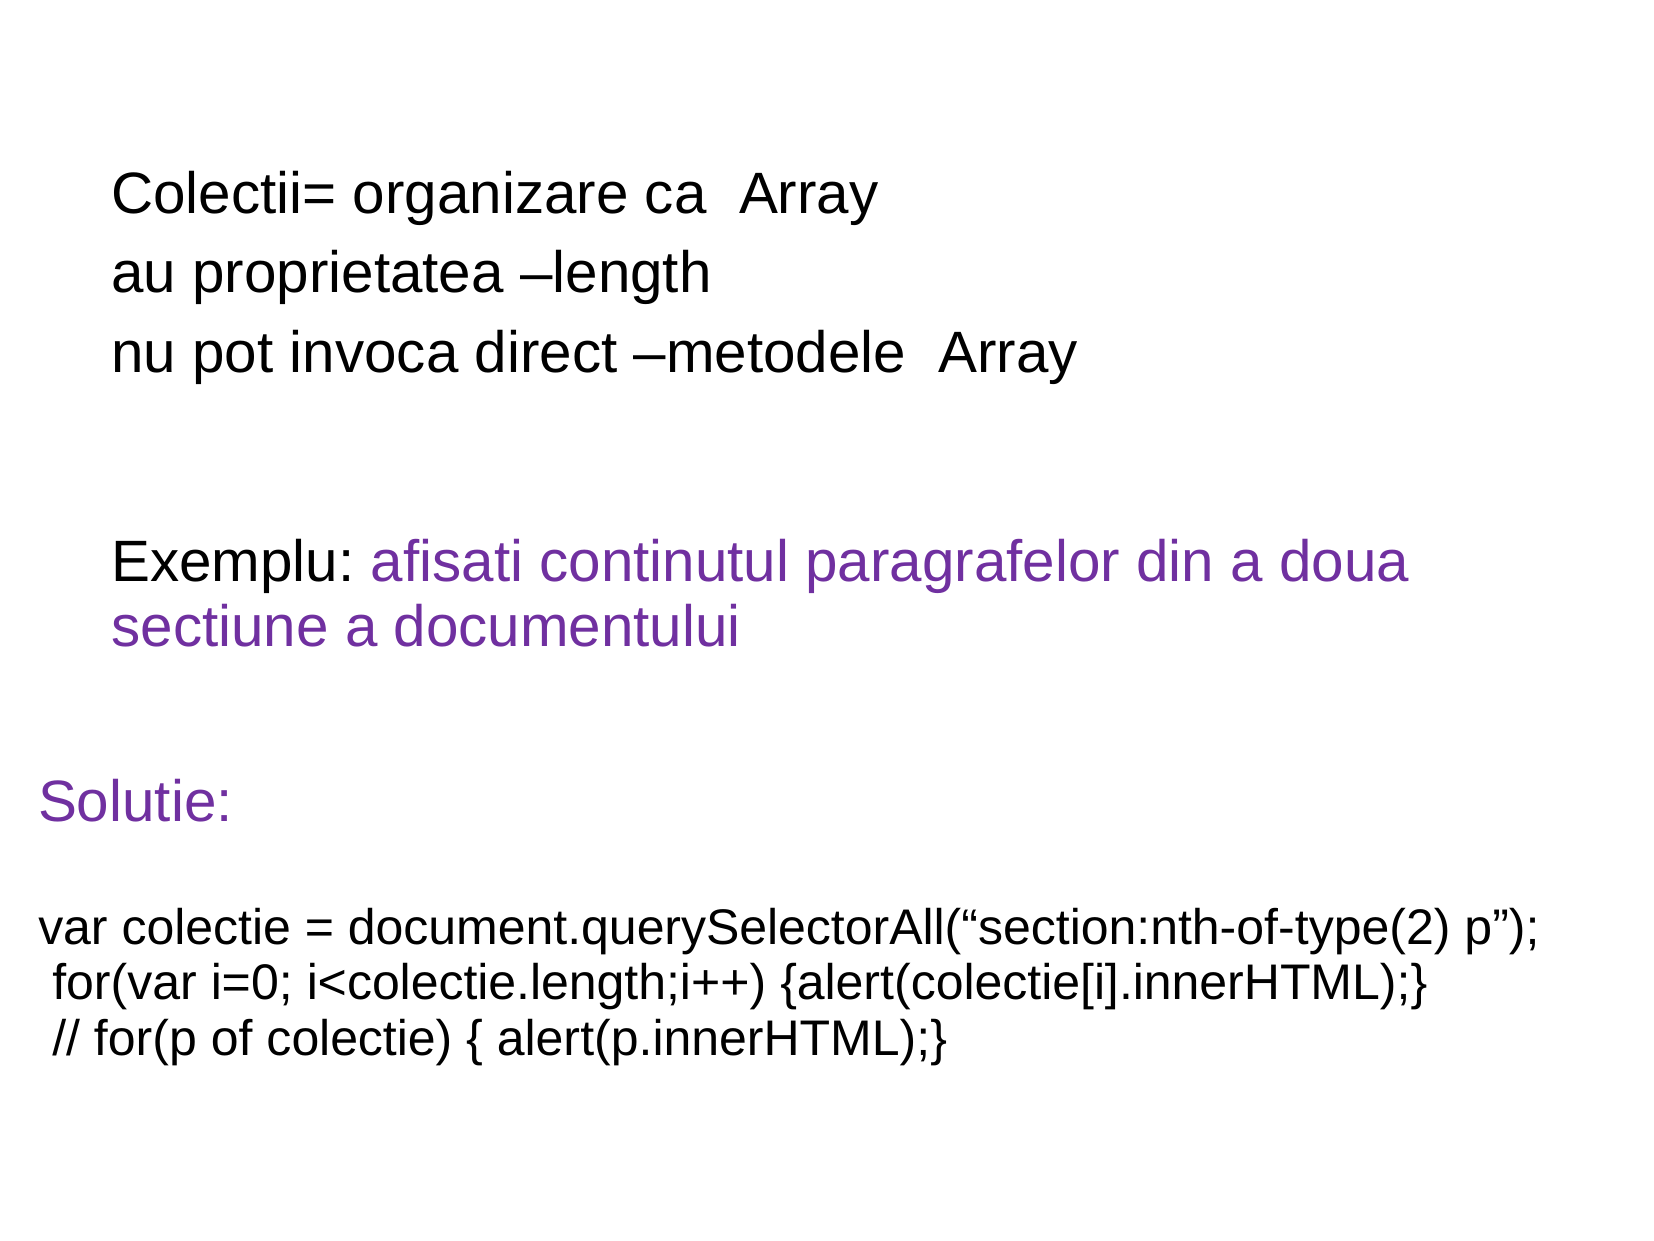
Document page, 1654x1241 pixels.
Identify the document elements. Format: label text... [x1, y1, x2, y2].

text_box Solutie: var colectie = document.querySelectorAll(“section:nth-of-type(2) p”); for(var i=0; i<colectie.length;i++) {alert(colectie[i].innerHTML);} // for(p of colectie) { alert(p.innerHTML);} [23, 761, 1571, 1186]
text_box Colectii= organizare ca Array au proprietatea –length nu pot invoca direct –metodele Array Exemplu: afisati continutul paragrafelor din a doua sectiune a documentului [96, 96, 1585, 1199]
